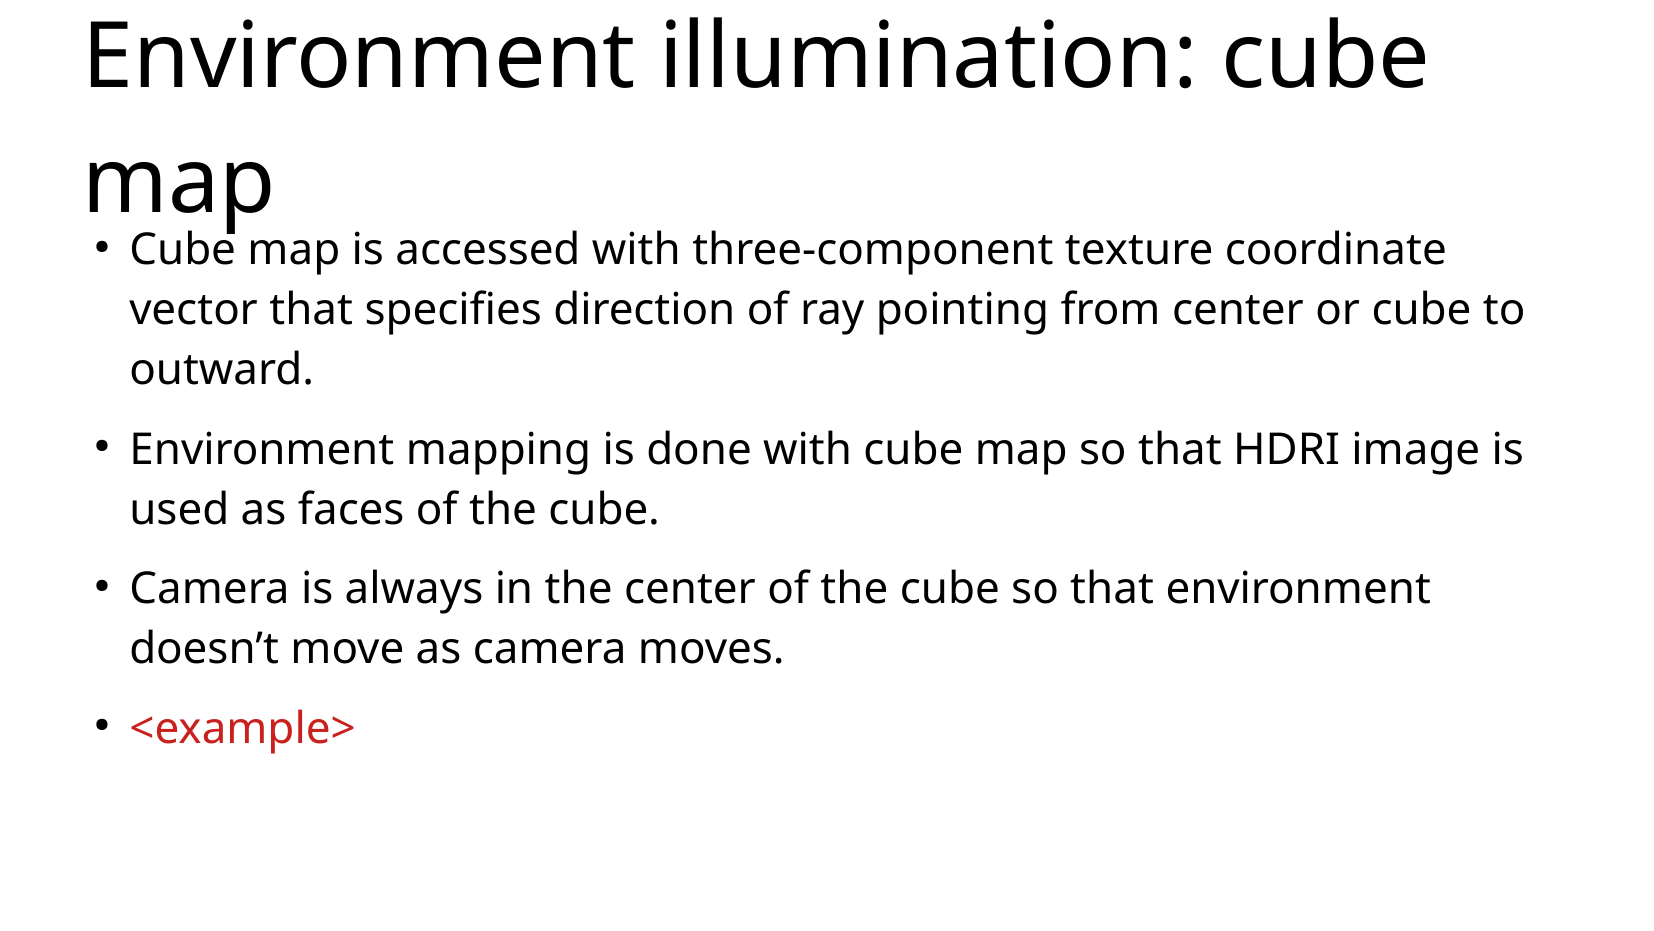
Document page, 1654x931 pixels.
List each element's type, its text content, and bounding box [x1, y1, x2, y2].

list Cube map is accessed with three-component texture coordinate vector that specifies direction of ray pointing from center or cube to outward. Environment mapping is done with cube map so that HDRI image is used as faces of the cube. Camera is always in the center of the cube so that environment doesn’t move as camera moves. <example> [82, 217, 1571, 758]
title Environment illumination: cube map [82, 37, 1571, 193]
